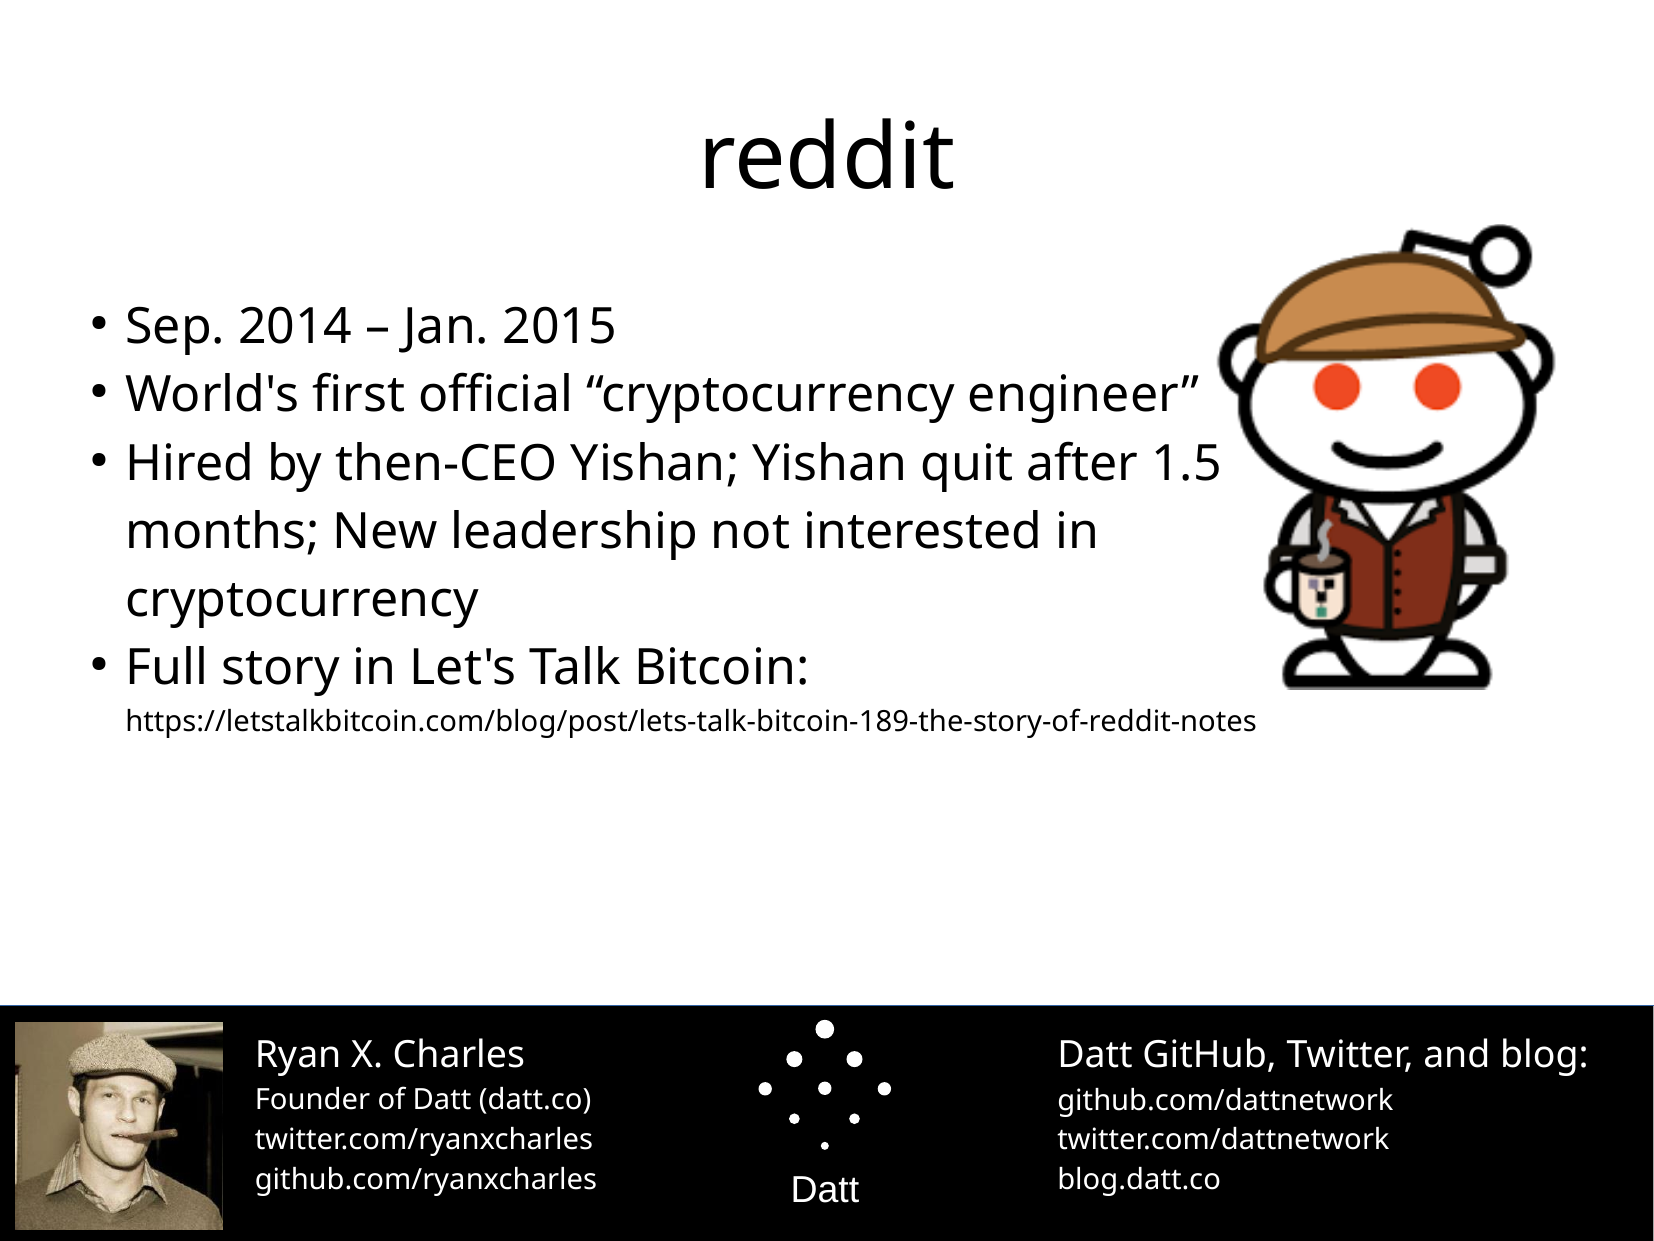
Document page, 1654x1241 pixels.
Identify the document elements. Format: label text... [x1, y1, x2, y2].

picture [15, 1022, 223, 1231]
text_box [0, 1005, 1654, 1241]
text_box Ryan X. Charles Founder of Datt (datt.co) twitter.com/ryanxcharles github.com/ryanxcharles [240, 1020, 976, 1241]
picture [757, 1017, 893, 1153]
title reddit [82, 49, 1571, 257]
text_box Datt [735, 1161, 916, 1241]
subtitle Sep. 2014 – Jan. 2015 World's first official “cryptocurrency engineer” Hired by then-CEO Yishan; Yishan quit after 1.5 months; New leadership not interested in cryptocurrency Full story in Let's Talk Bitcoin: https://letstalkbitcoin.com/blog/post/lets-talk-bitcoin-189-the-story-of-reddit-notes [90, 290, 1261, 991]
text_box Datt GitHub, Twitter, and blog: github.com/dattnetwork twitter.com/dattnetwork blog.datt.co [1042, 1020, 1654, 1241]
picture [1155, 224, 1621, 691]
